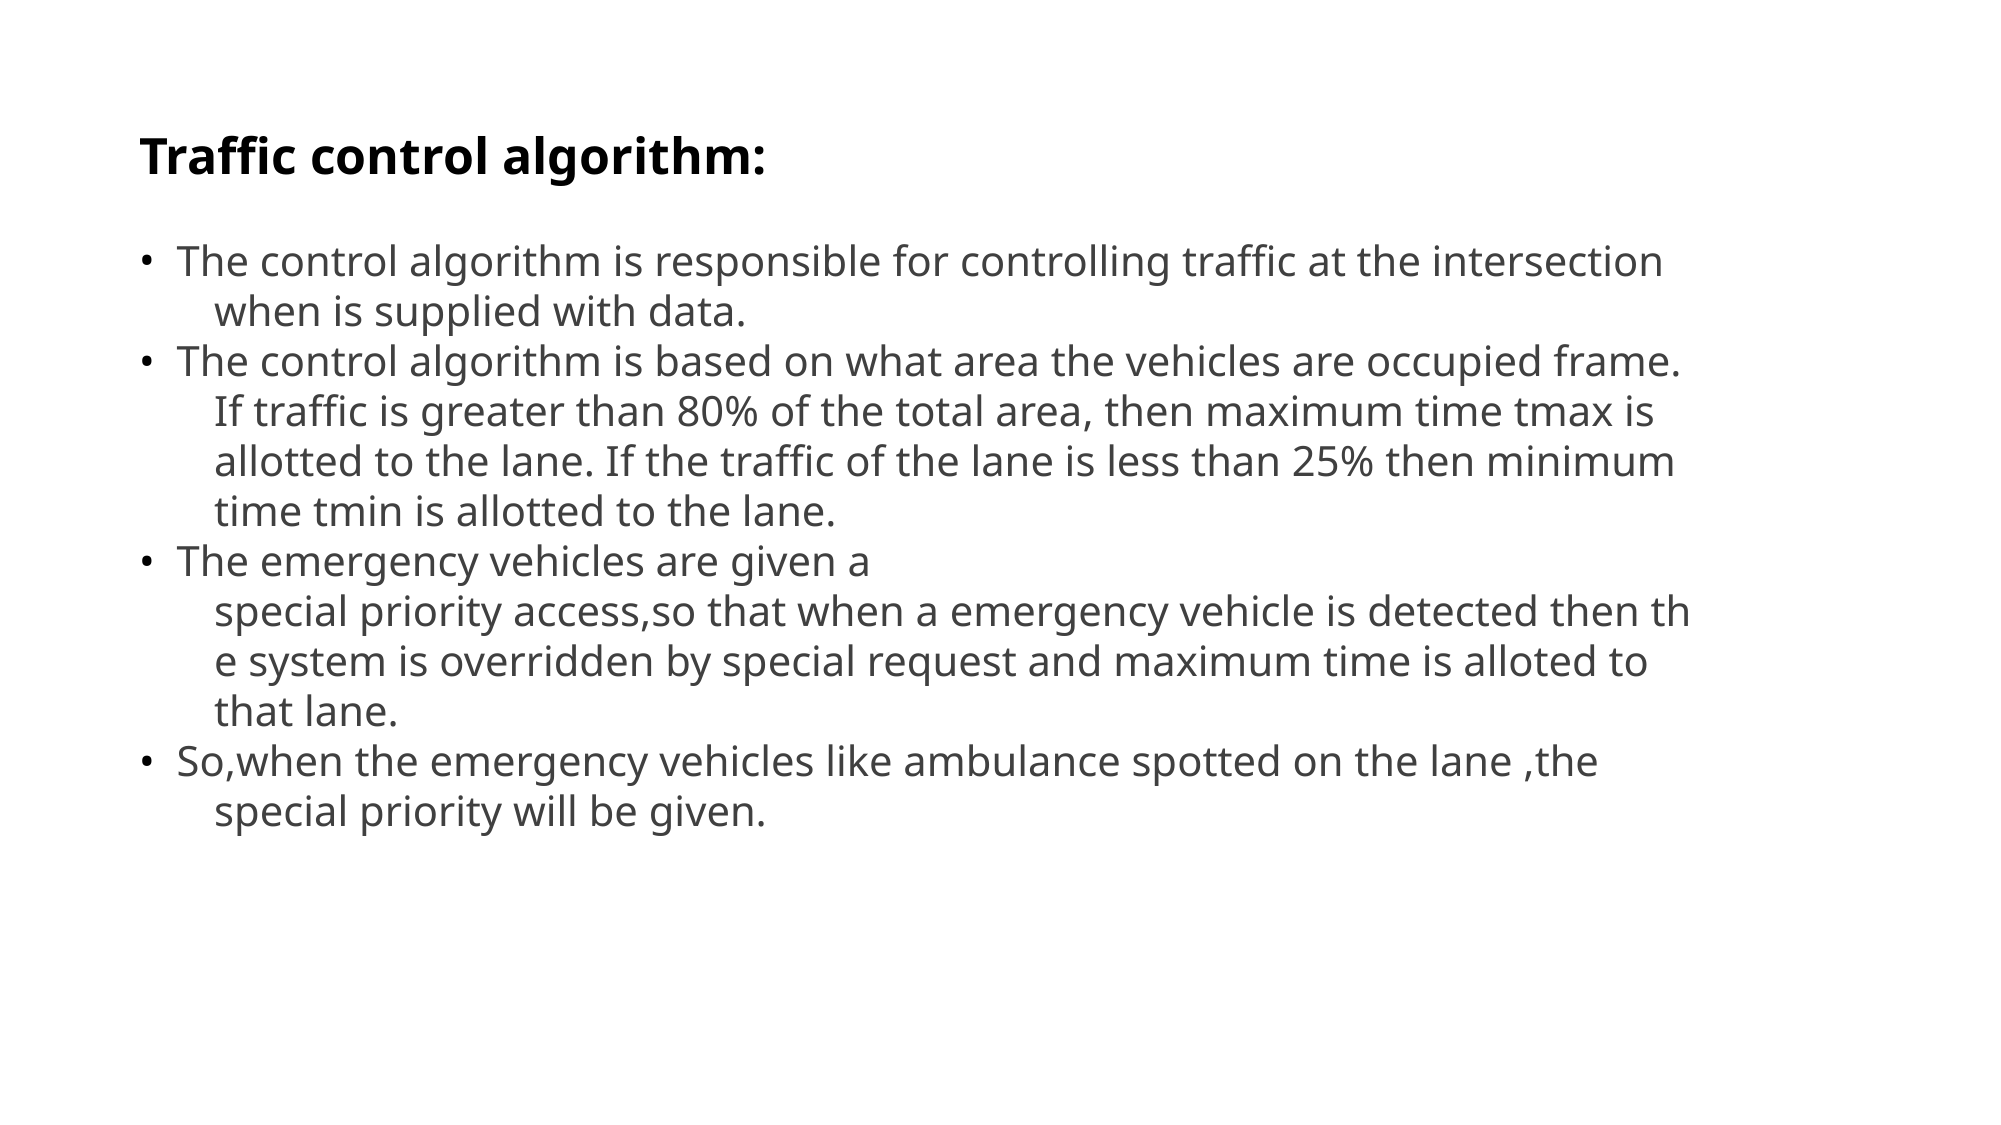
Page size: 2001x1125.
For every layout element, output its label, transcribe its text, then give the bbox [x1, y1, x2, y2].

text_box Traffic control algorithm: The control algorithm is responsible for controlling traffic at the intersection when is supplied with data. ​ The control algorithm is based on what area the vehicles are occupied frame. If traffic is greater than 80% of the total area, then maximum time tmax is allotted to the lane. If the traffic of the lane is less than 25% then minimum time tmin is allotted to the lane.​ The emergency vehicles are given a special priority access,so that when a emergency vehicle is detected then the system is overridden by special request and maximum time is alloted to that lane.​ So,when the emergency vehicles like ambulance spotted on the lane ,the special priority will be given.​ [124, 117, 1724, 850]
